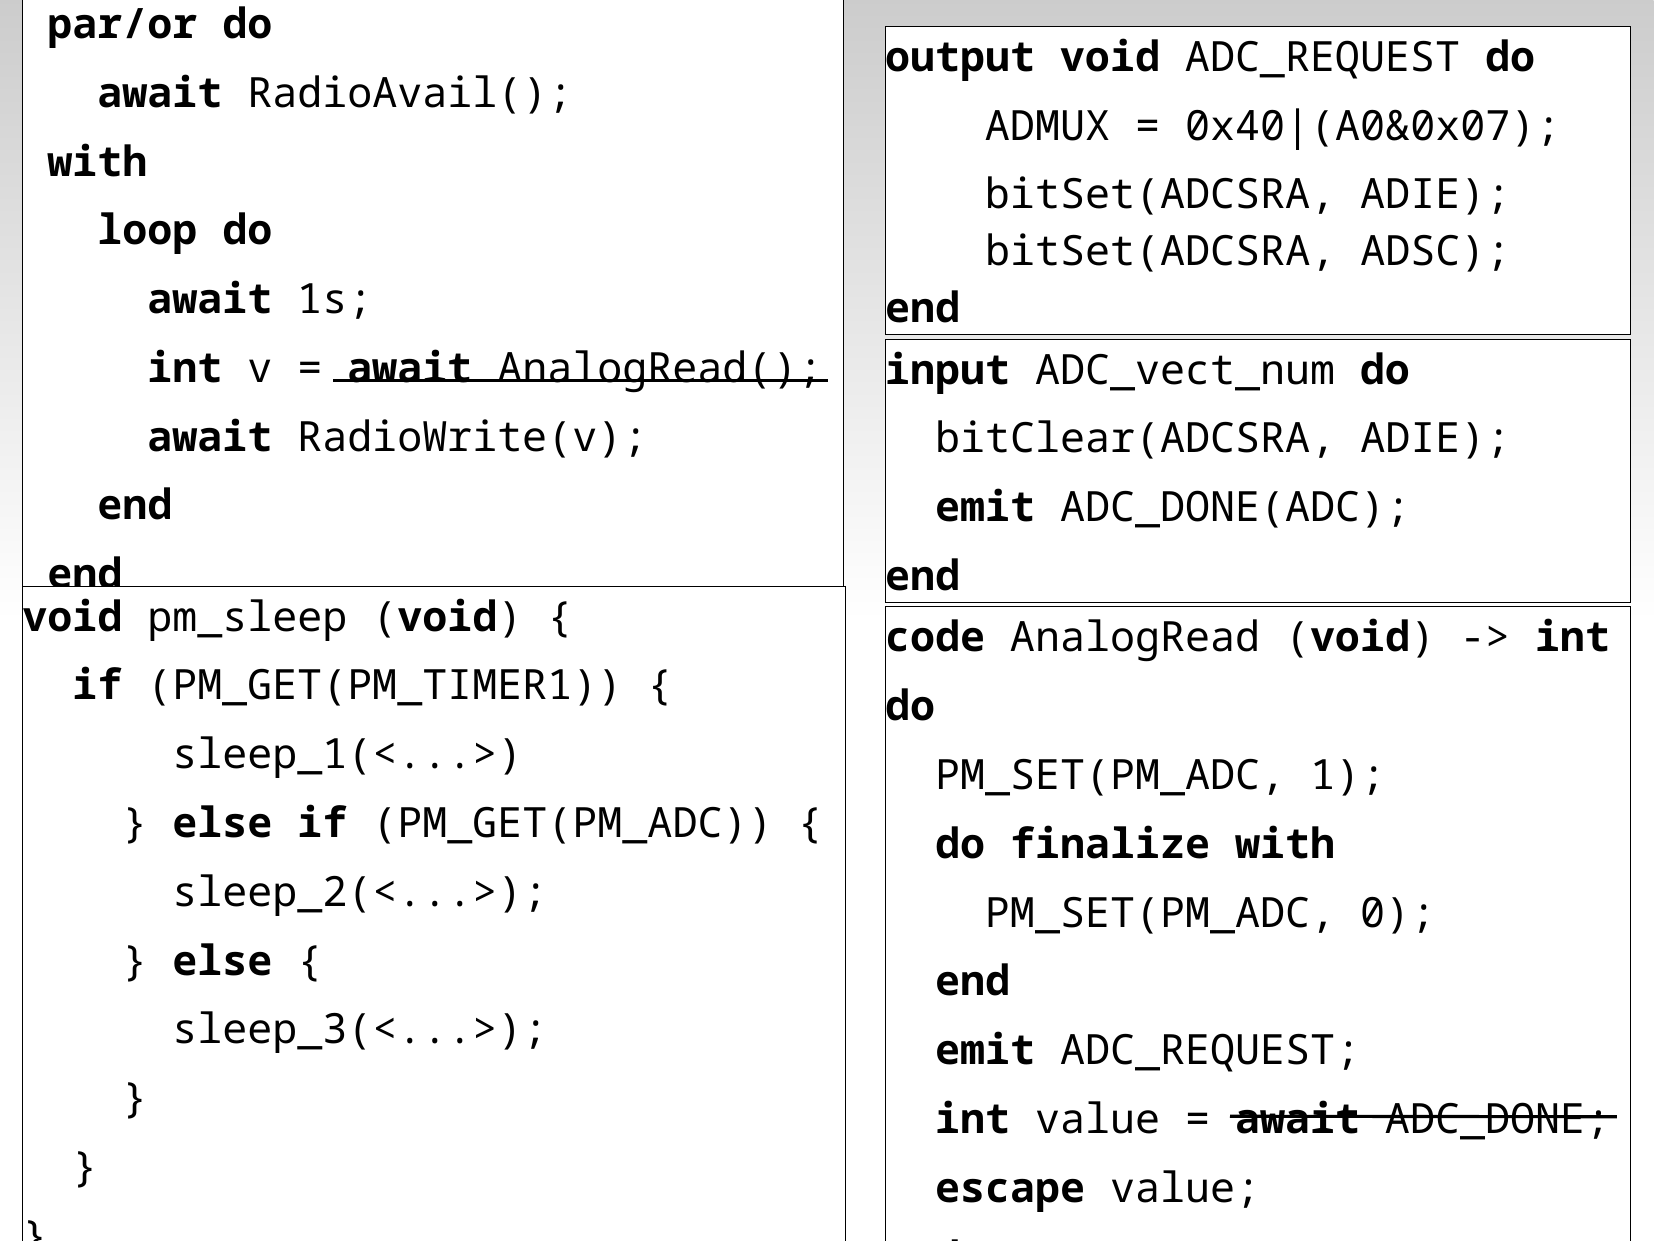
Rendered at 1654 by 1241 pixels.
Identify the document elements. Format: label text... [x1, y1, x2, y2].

text_box par/or do await RadioAvail(); with loop do await 1s; int v = await AnalogRead(); await RadioWrite(v); end end [22, 31, 844, 563]
text_box void pm_sleep (void) { if (PM_GET(PM_TIMER1)) { sleep_1(<...>) } else if (PM_GET(PM_ADC)) { sleep_2(<...>); } else { sleep_3(<...>); } } } [22, 627, 846, 1222]
text_box code AnalogRead (void) -> int do PM_SET(PM_ADC, 1); do finalize with PM_SET(PM_ADC, 0); end emit ADC_REQUEST; int value = await ADC_DONE; escape value; end [885, 649, 1631, 1241]
text_box input ADC_vect_num do bitClear(ADCSRA, ADIE); emit ADC_DONE(ADC); end [885, 356, 1631, 586]
text_box output void ADC_REQUEST do ADMUX = 0x40|(A0&0x07); bitSet(ADCSRA, ADIE); bitSet(ADCSRA, ADSC); end [885, 47, 1631, 314]
